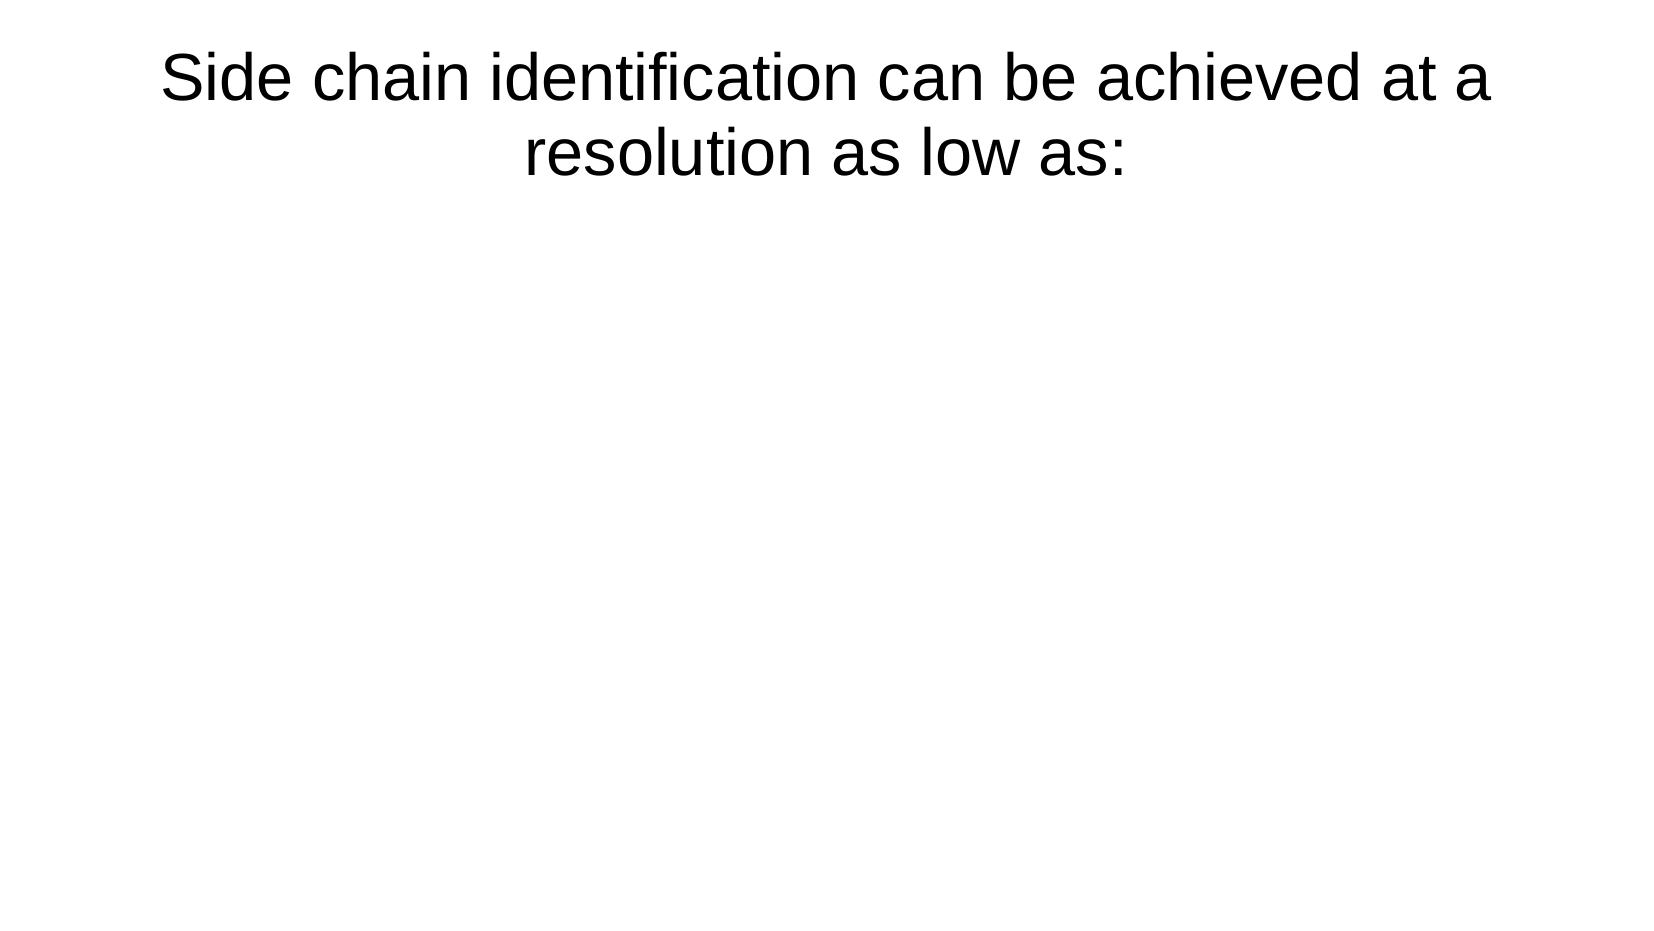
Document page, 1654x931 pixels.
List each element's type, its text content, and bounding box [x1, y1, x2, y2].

title Side chain identification can be achieved at a resolution as low as: [82, 37, 1571, 193]
